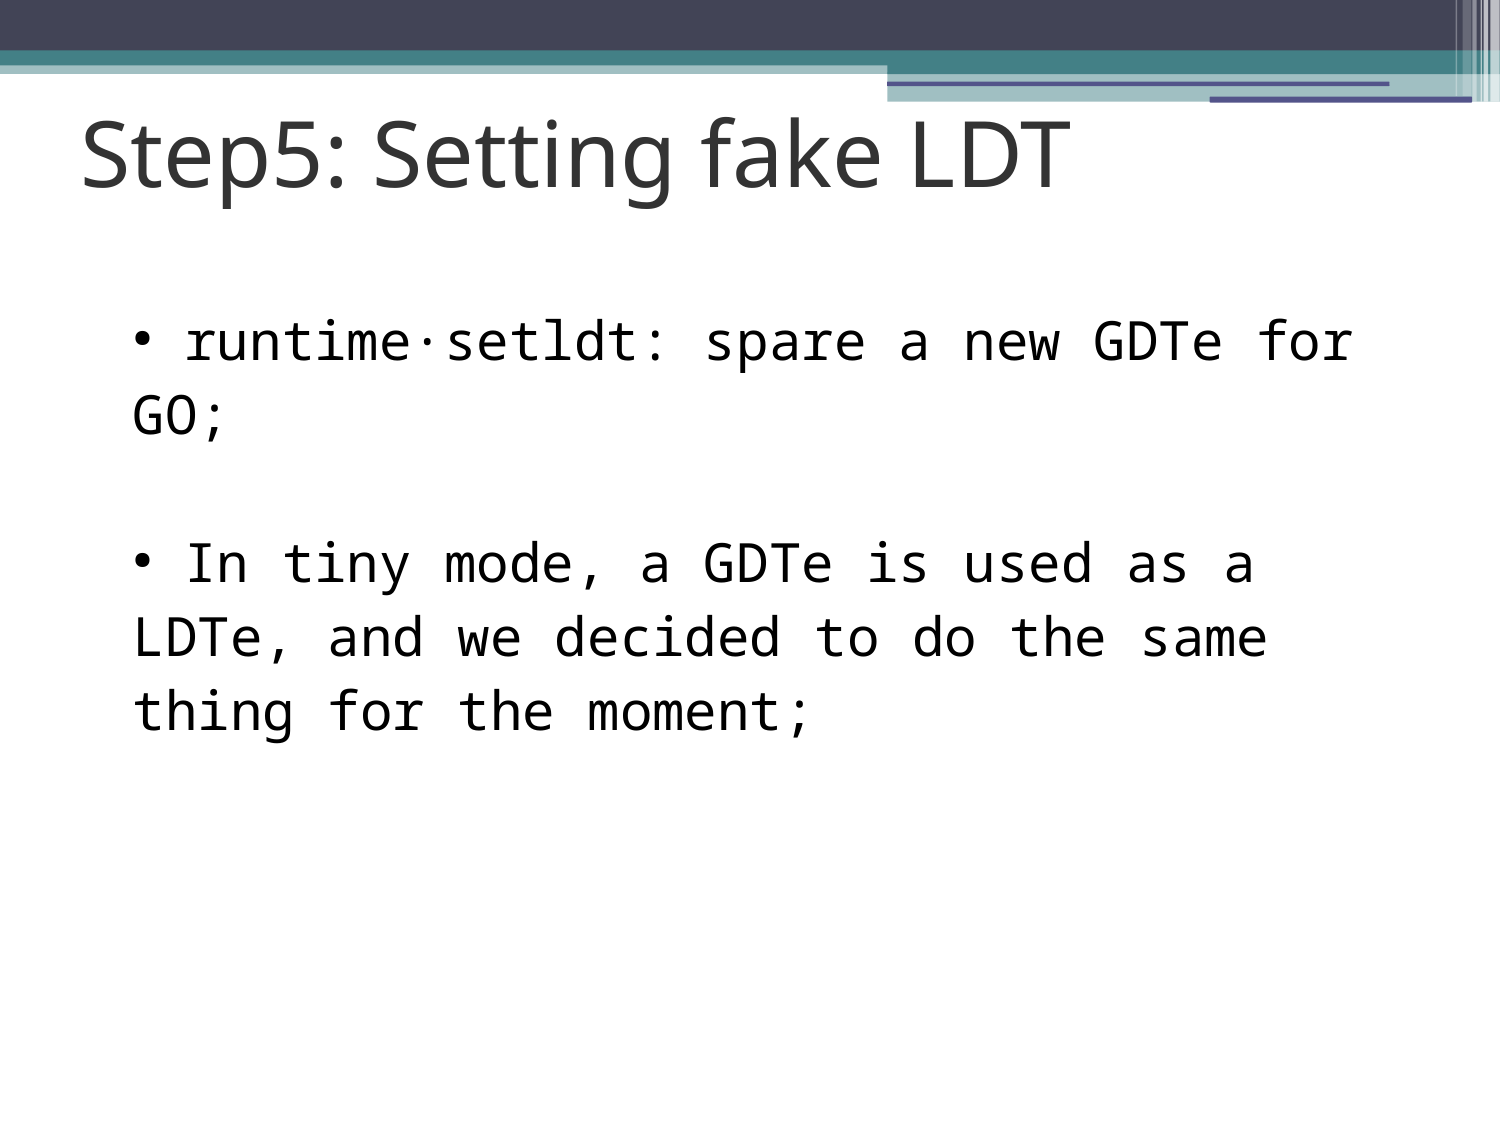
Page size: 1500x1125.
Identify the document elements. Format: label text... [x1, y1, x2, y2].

text_box runtime·setldt: spare a new GDTe for GO; In tiny mode, a GDTe is used as a LDTe, and we decided to do the same thing for the moment; [118, 295, 1418, 768]
text_box Step5: Setting fake LDT [65, 88, 1447, 214]
